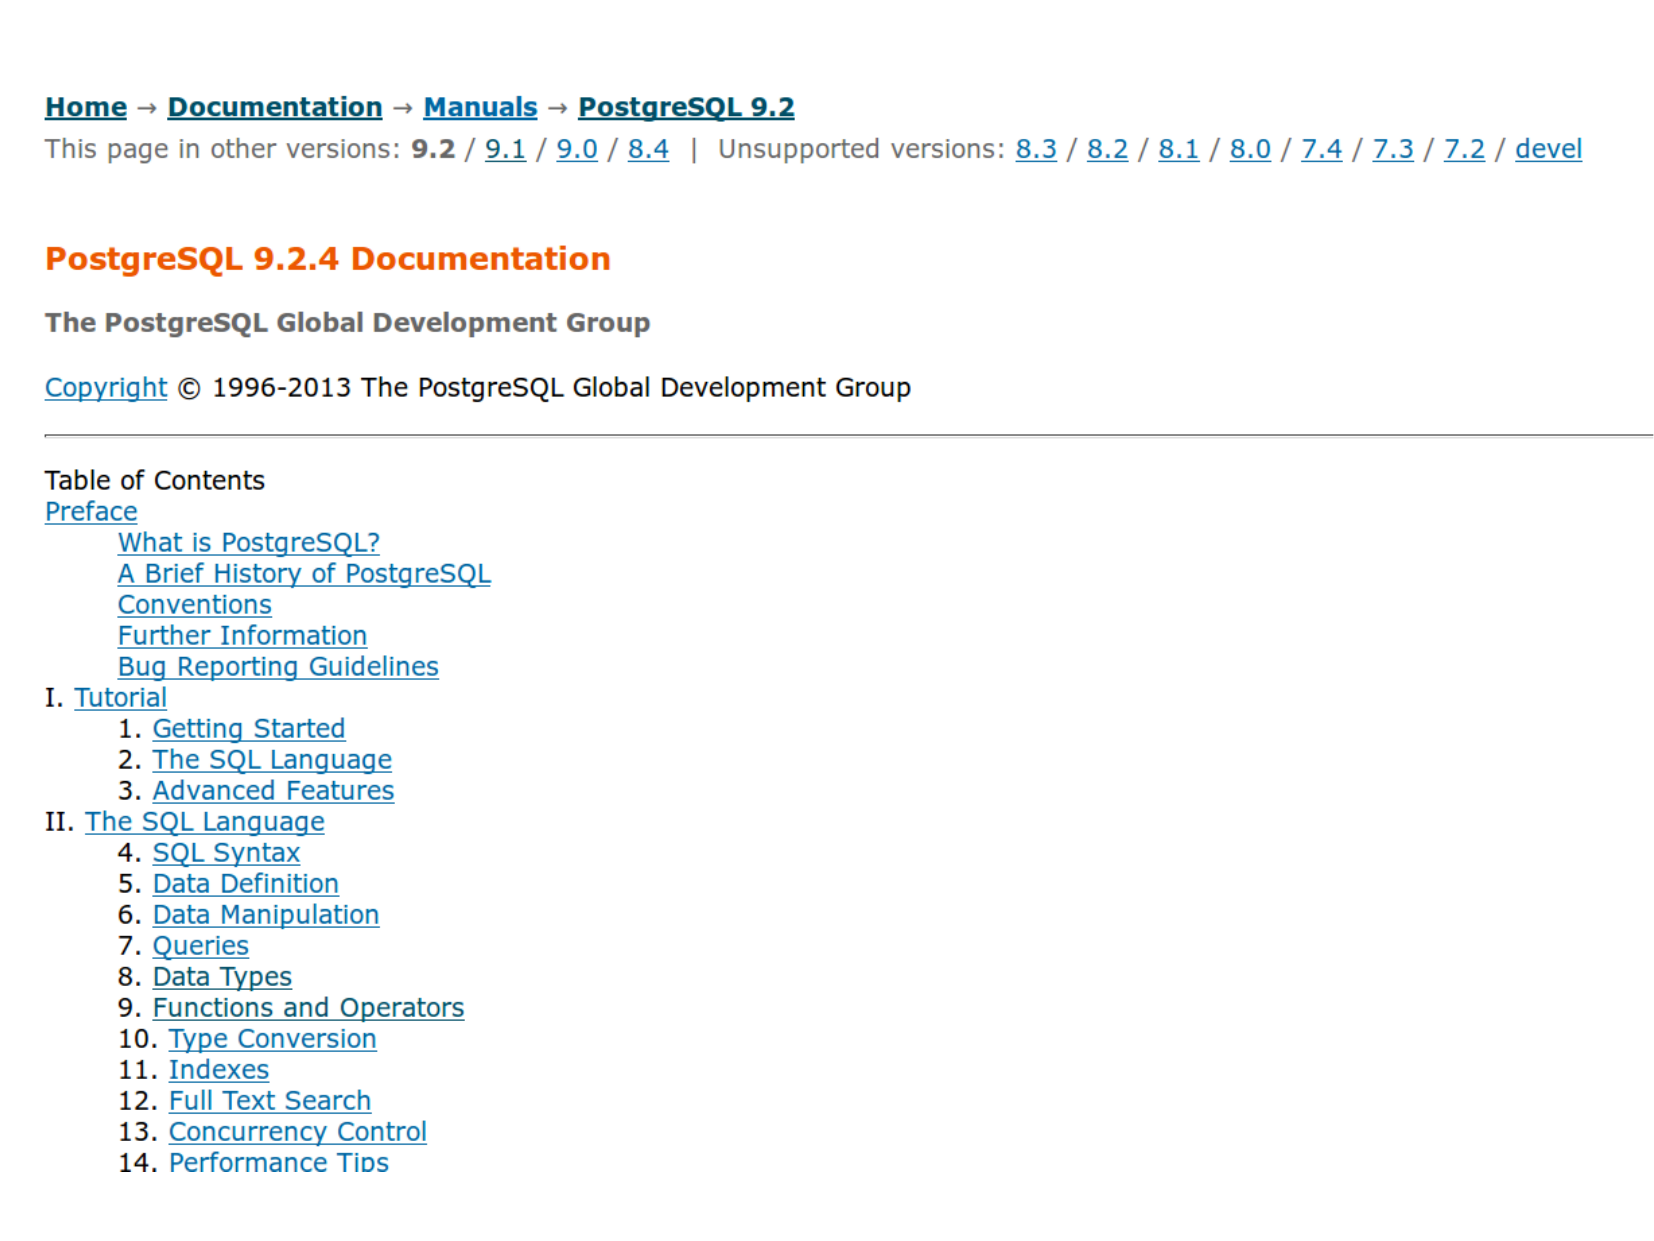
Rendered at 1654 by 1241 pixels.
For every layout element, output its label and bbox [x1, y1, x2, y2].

picture [30, 84, 1654, 1172]
